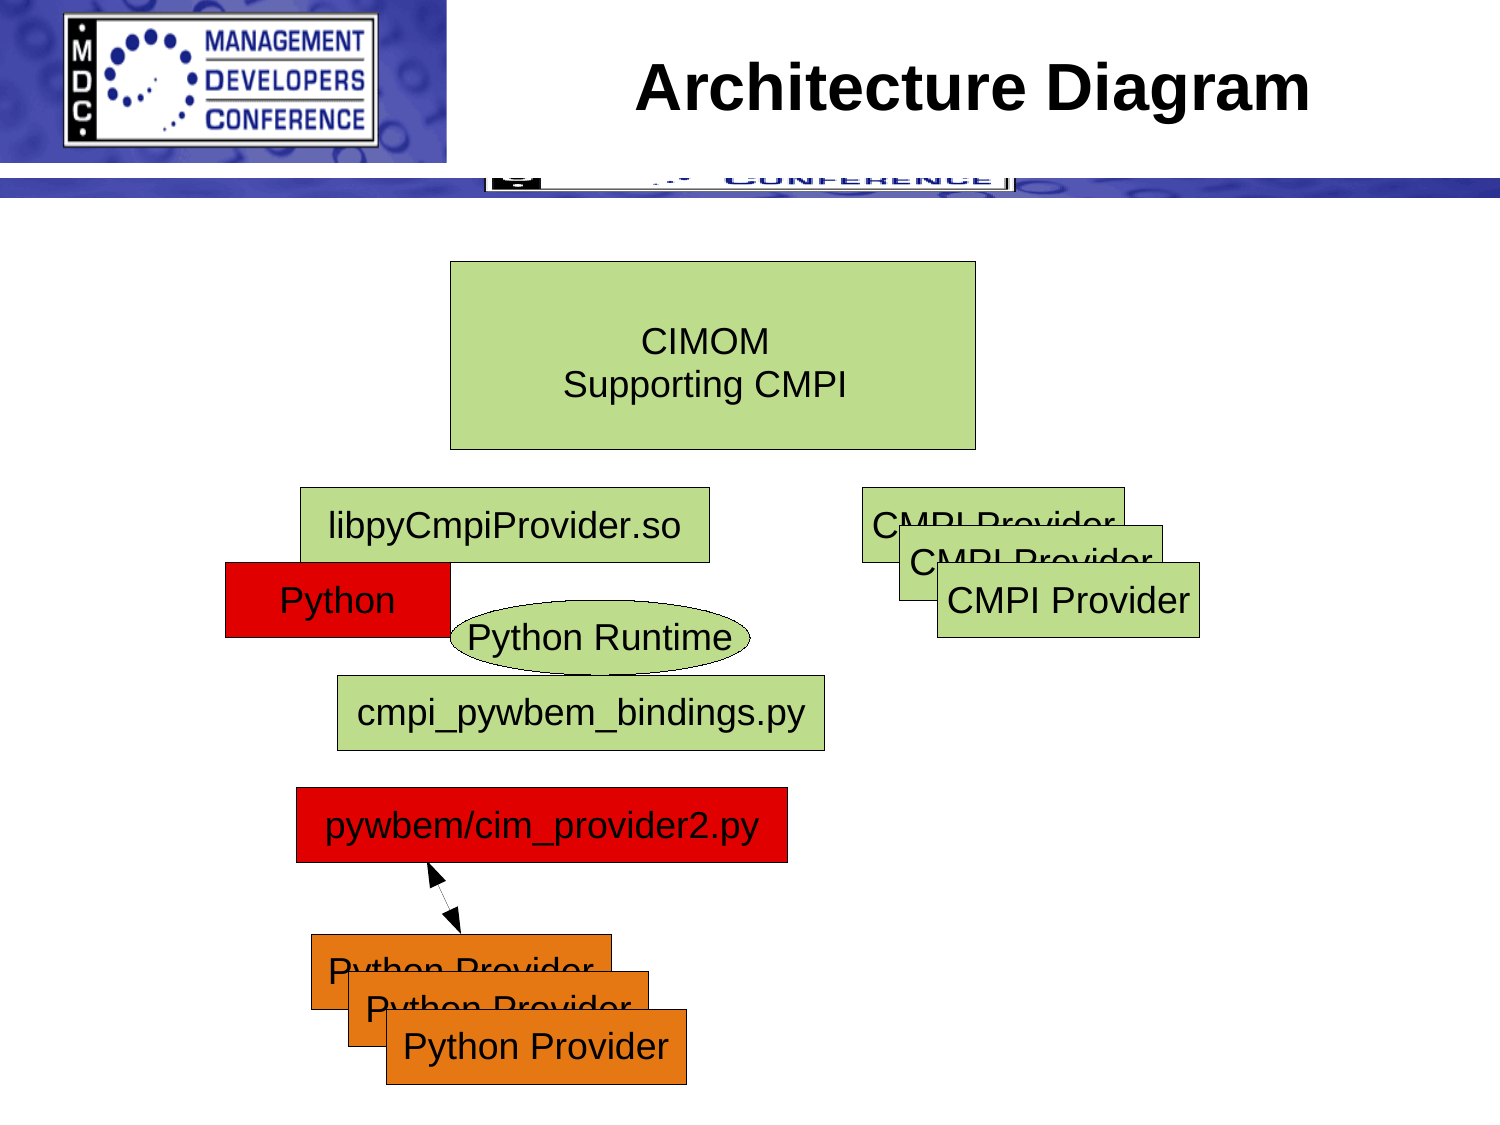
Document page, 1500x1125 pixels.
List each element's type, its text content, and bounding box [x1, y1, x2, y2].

text_box [450, 261, 976, 450]
text_box Python Runtime [450, 600, 751, 675]
text_box cmpi_pywbem_bindings.py [337, 675, 825, 751]
picture [0, 178, 1500, 198]
text_box Python Provider [386, 1009, 687, 1085]
text_box CMPI Provider [937, 562, 1200, 638]
text_box libpyCmpiProvider.so [300, 487, 710, 563]
title Architecture Diagram [447, 0, 1500, 176]
text_box Python [225, 562, 451, 638]
text_box Python Provider [311, 934, 612, 1010]
picture [0, 0, 447, 163]
text_box CMPI Provider [862, 487, 1125, 563]
text_box CIMOM Supporting CMPI [548, 313, 864, 413]
text_box CMPI Provider [899, 525, 1163, 601]
text_box Python Provider [348, 971, 649, 1047]
text_box pywbem/cim_provider2.py [296, 787, 788, 863]
